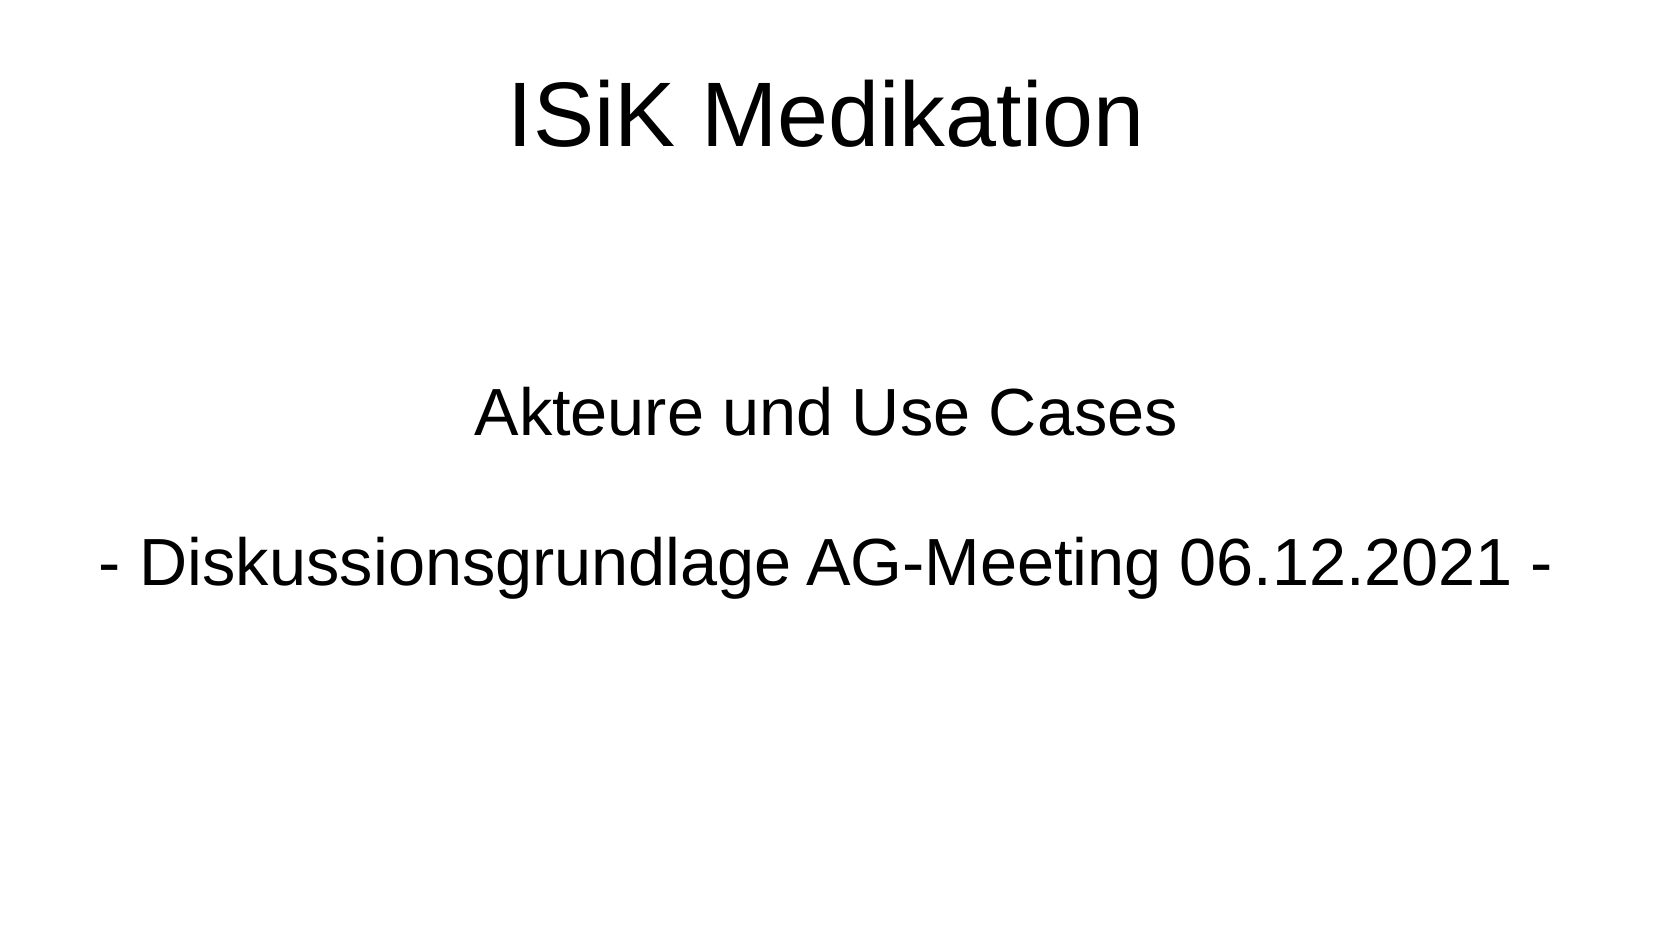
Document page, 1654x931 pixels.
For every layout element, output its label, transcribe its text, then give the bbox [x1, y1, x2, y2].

subtitle Akteure und Use Cases - Diskussionsgrundlage AG-Meeting 06.12.2021 - [82, 217, 1571, 758]
title ISiK Medikation [82, 37, 1571, 193]
